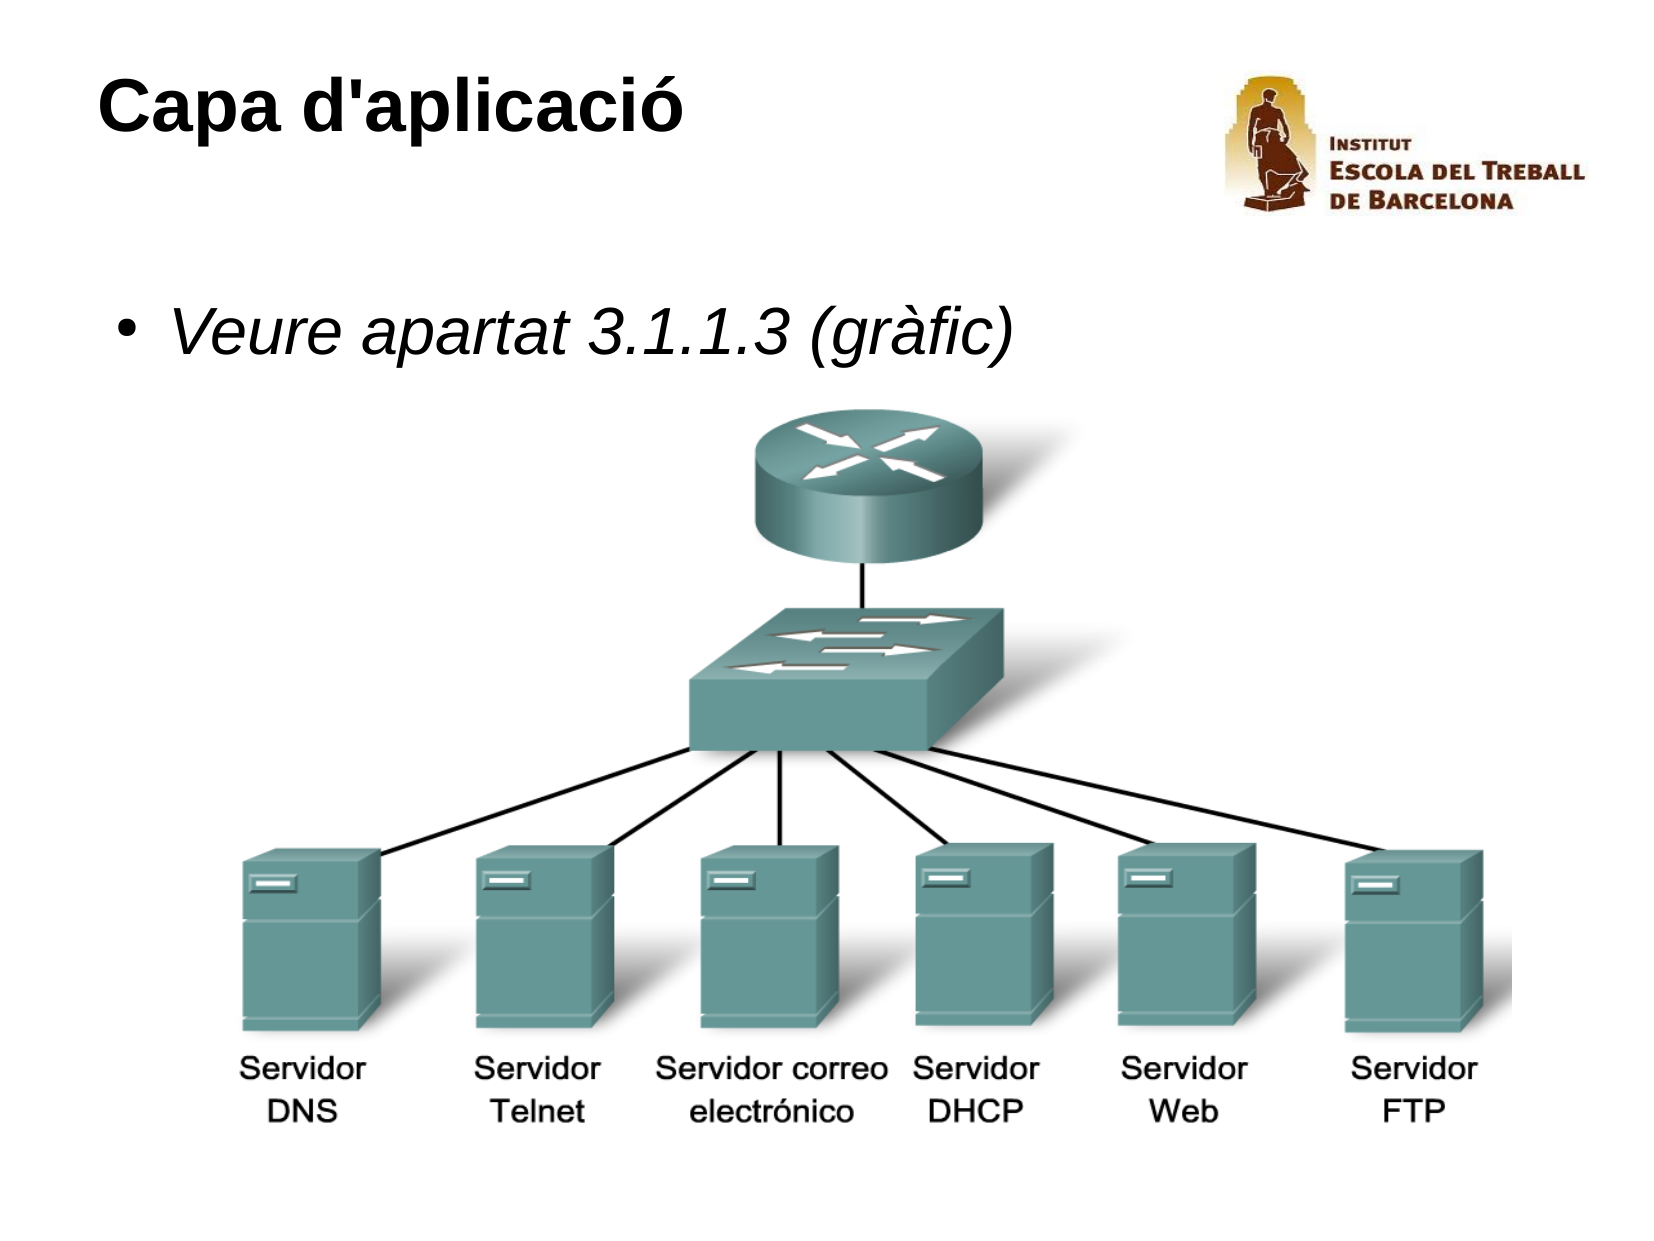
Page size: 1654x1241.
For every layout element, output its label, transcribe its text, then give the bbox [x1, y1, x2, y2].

picture [165, 396, 1512, 1164]
list Veure apartat 3.1.1.3 (gràfic) [82, 290, 1571, 1241]
title Capa d'aplicació [82, 49, 1571, 257]
picture [1204, 70, 1595, 223]
